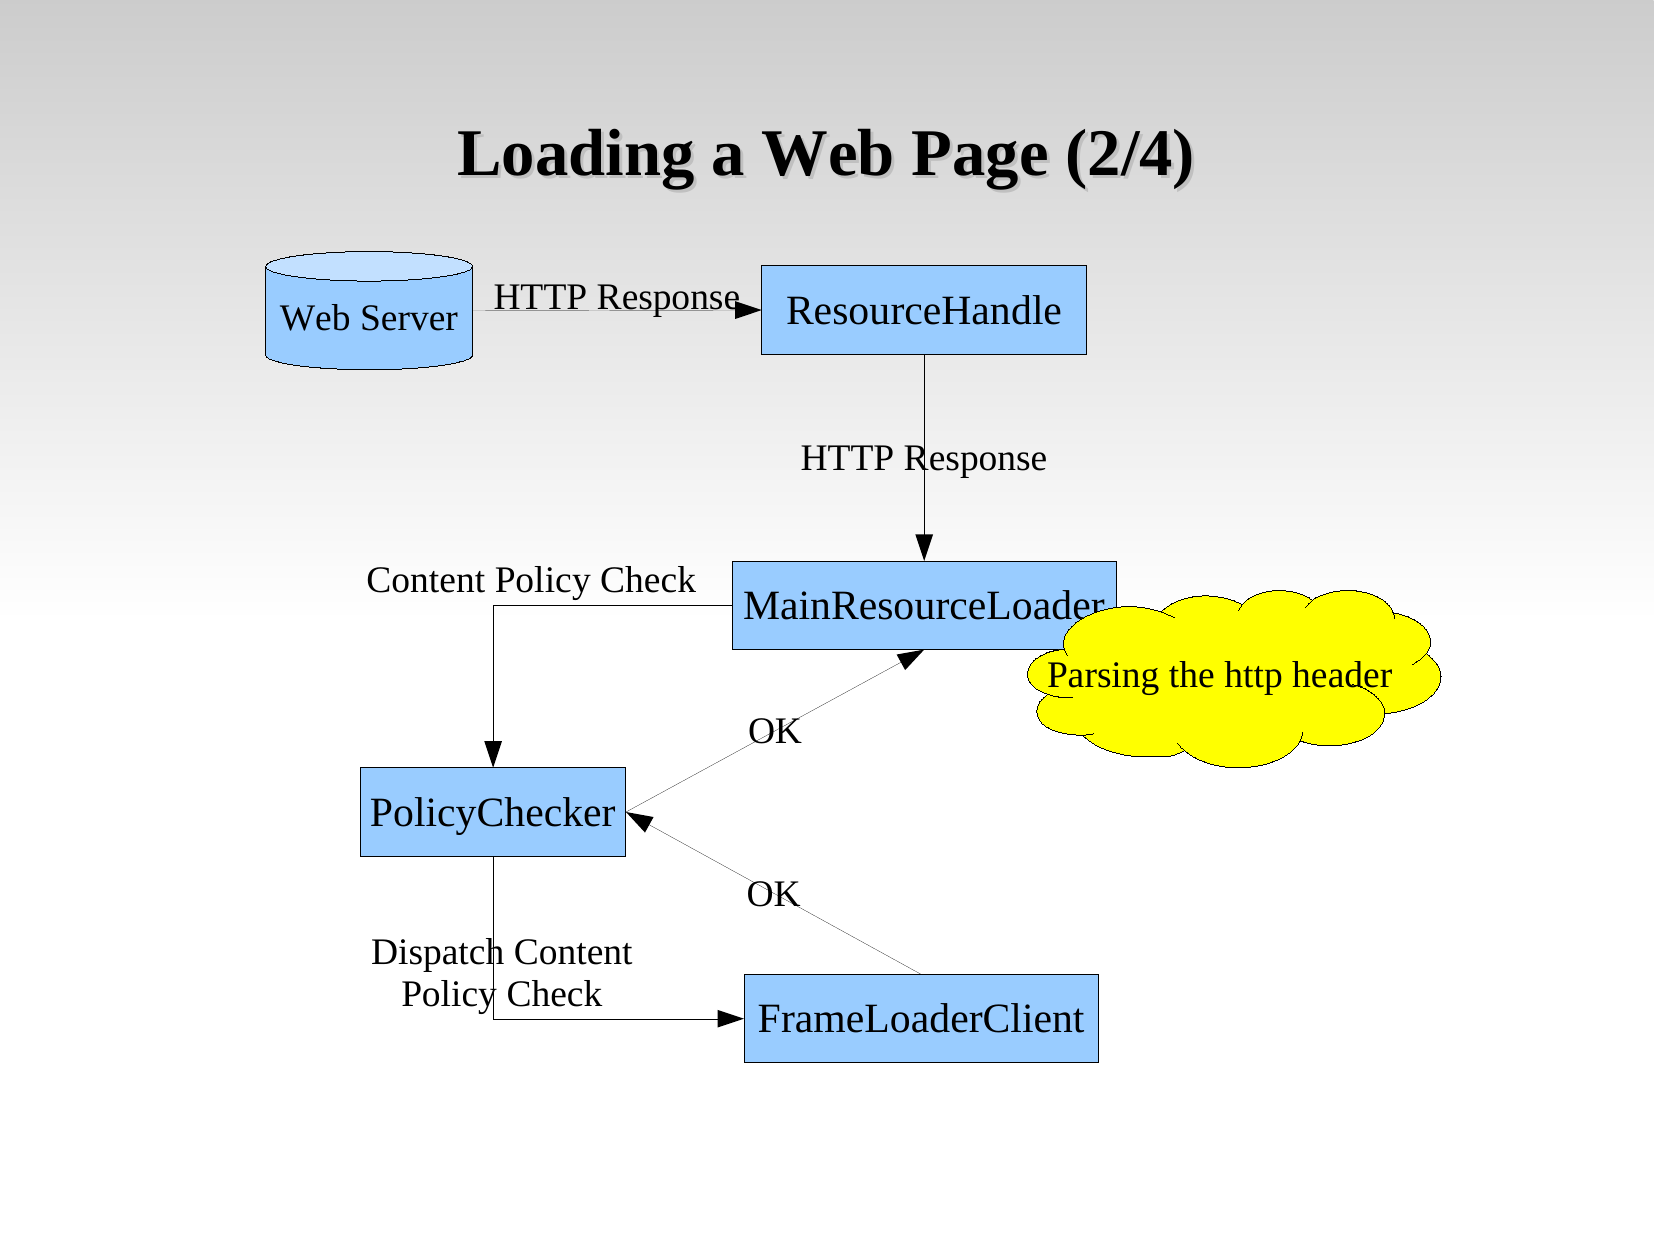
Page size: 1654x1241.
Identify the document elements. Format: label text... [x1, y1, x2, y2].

text_box MainResourceLoader [732, 561, 1117, 650]
text_box Content Policy Check [324, 551, 739, 609]
text_box ResourceHandle [761, 265, 1087, 355]
title Loading a Web Page (2/4) [82, 49, 1571, 257]
text_box FrameLoaderClient [744, 974, 1099, 1063]
text_box Parsing the http header [1027, 590, 1442, 768]
text_box PolicyChecker [360, 767, 626, 857]
text_box Web Server [265, 268, 473, 370]
text_box Dispatch Content Policy Check [354, 923, 650, 1022]
